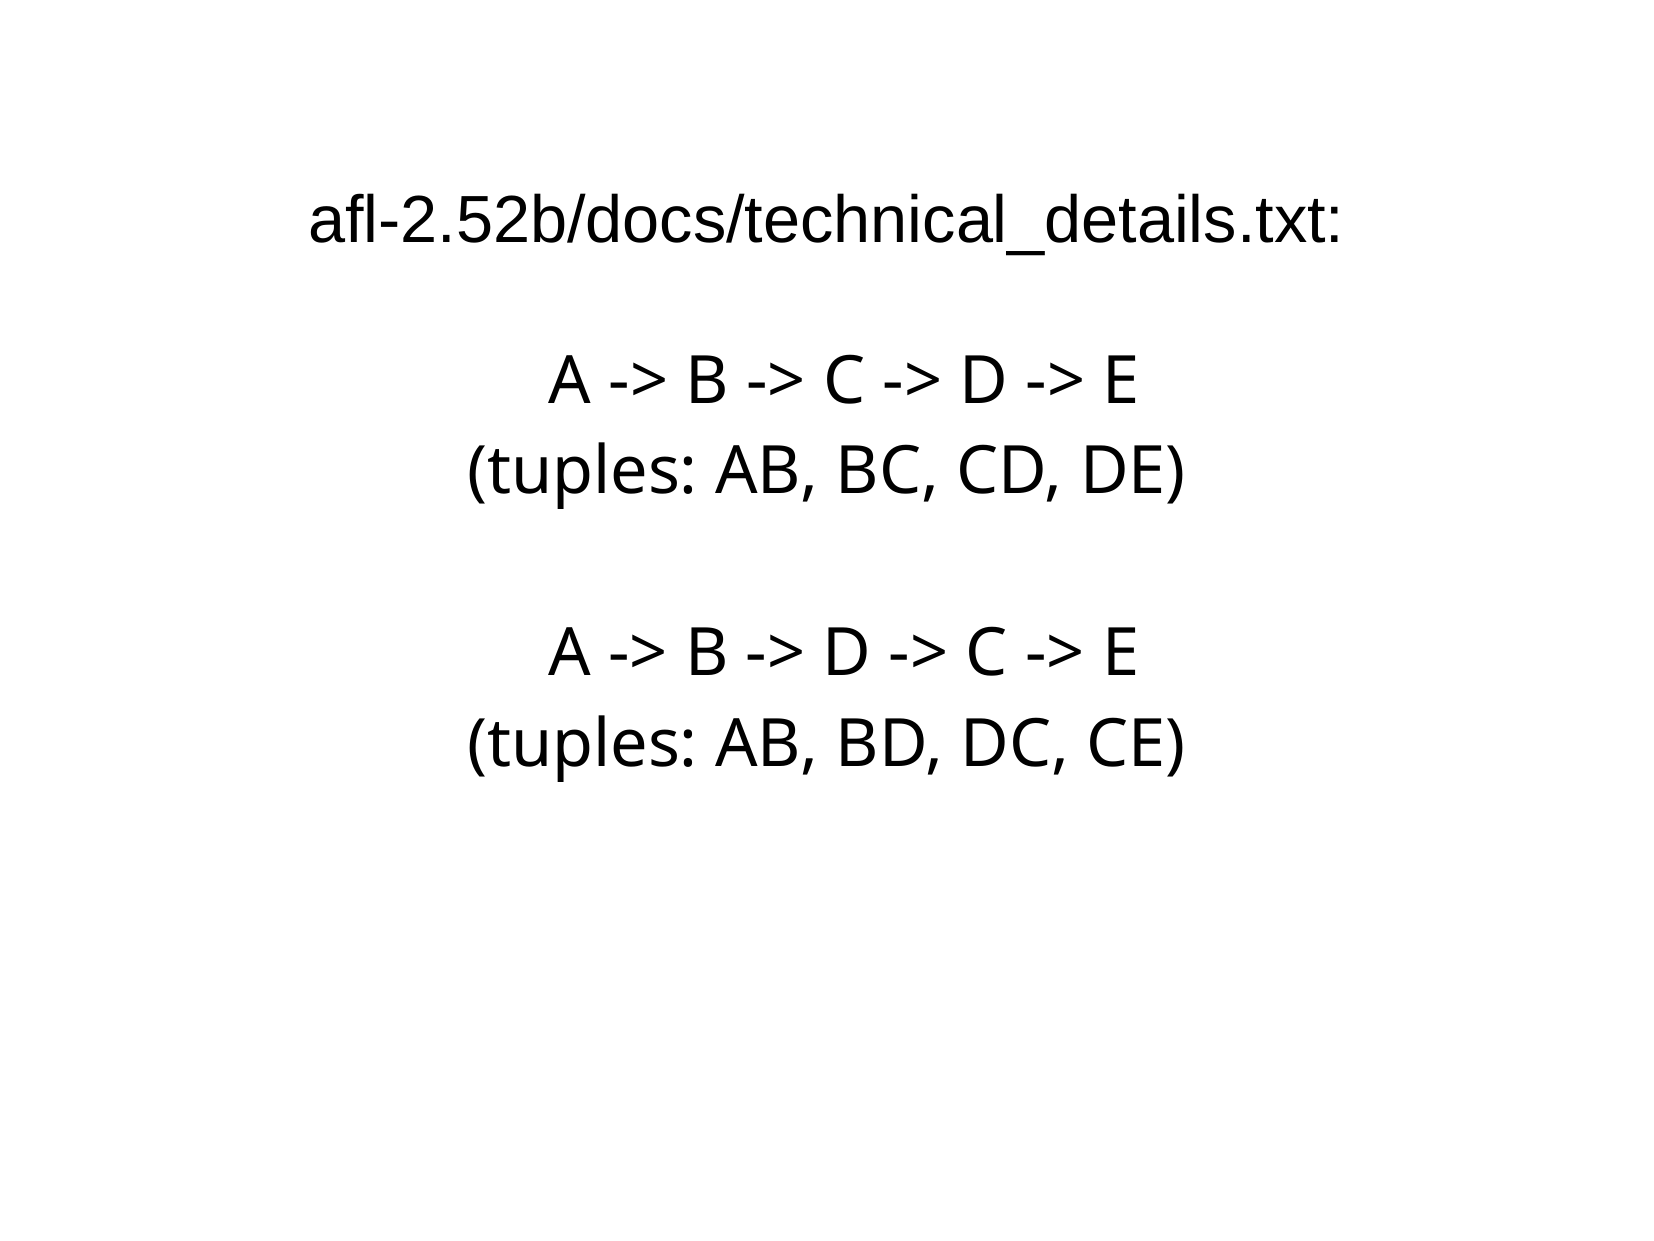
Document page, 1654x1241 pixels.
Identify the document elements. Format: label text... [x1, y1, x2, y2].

subtitle afl-2.52b/docs/technical_details.txt: A -> B -> C -> D -> E (tuples: AB, BC, CD, DE) A -> B -> D -> C -> E (tuples: AB, BD, DC, CE) [82, 49, 1571, 1010]
